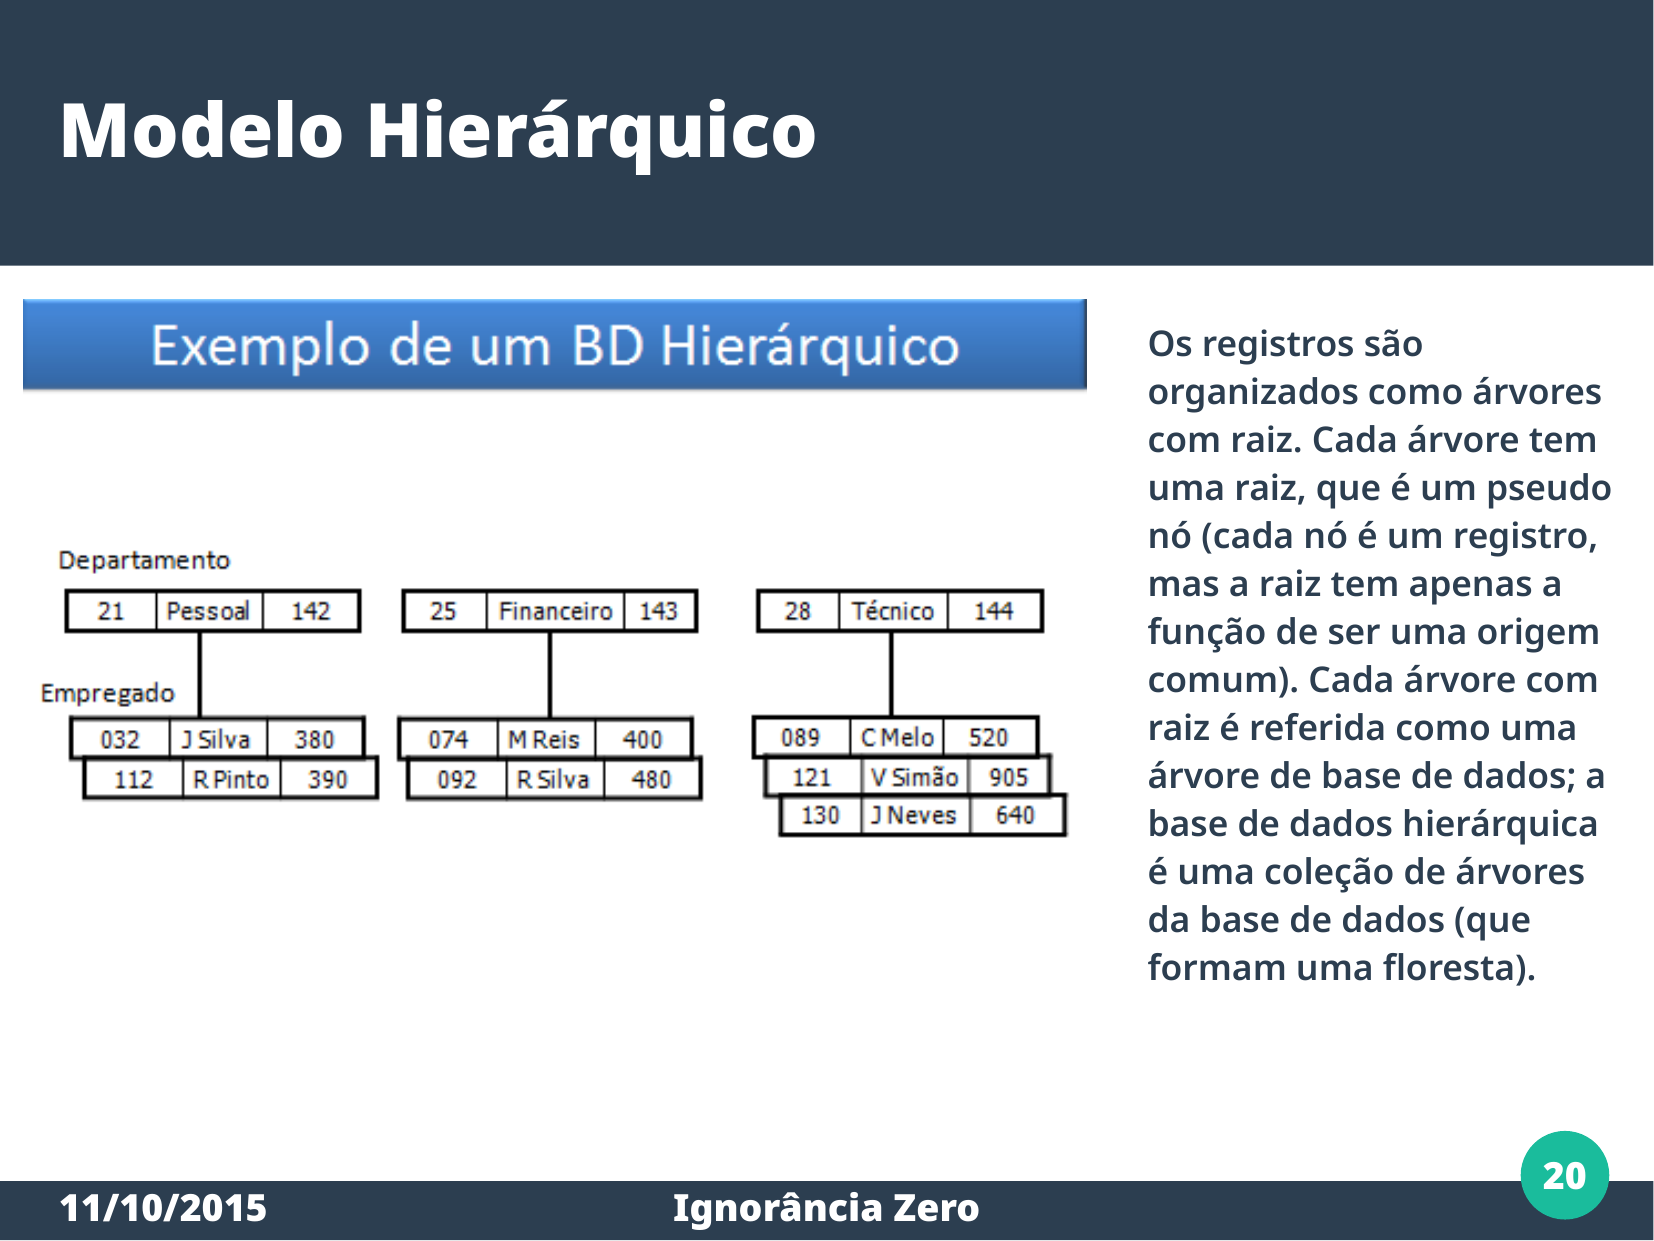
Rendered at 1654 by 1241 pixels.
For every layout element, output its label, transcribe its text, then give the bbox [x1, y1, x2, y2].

picture [23, 299, 1087, 1098]
title Modelo Hierárquico [59, 49, 1595, 207]
list Os registros são organizados como árvores com raiz. Cada árvore tem uma raiz, que é um pseudo nó (cada nó é um registro, mas a raiz tem apenas a função de ser uma origem comum). Cada árvore com raiz é referida como uma árvore de base de dados; a base de dados hierárquica é uma coleção de árvores da base de dados (que formam uma floresta). [1110, 318, 1619, 1028]
